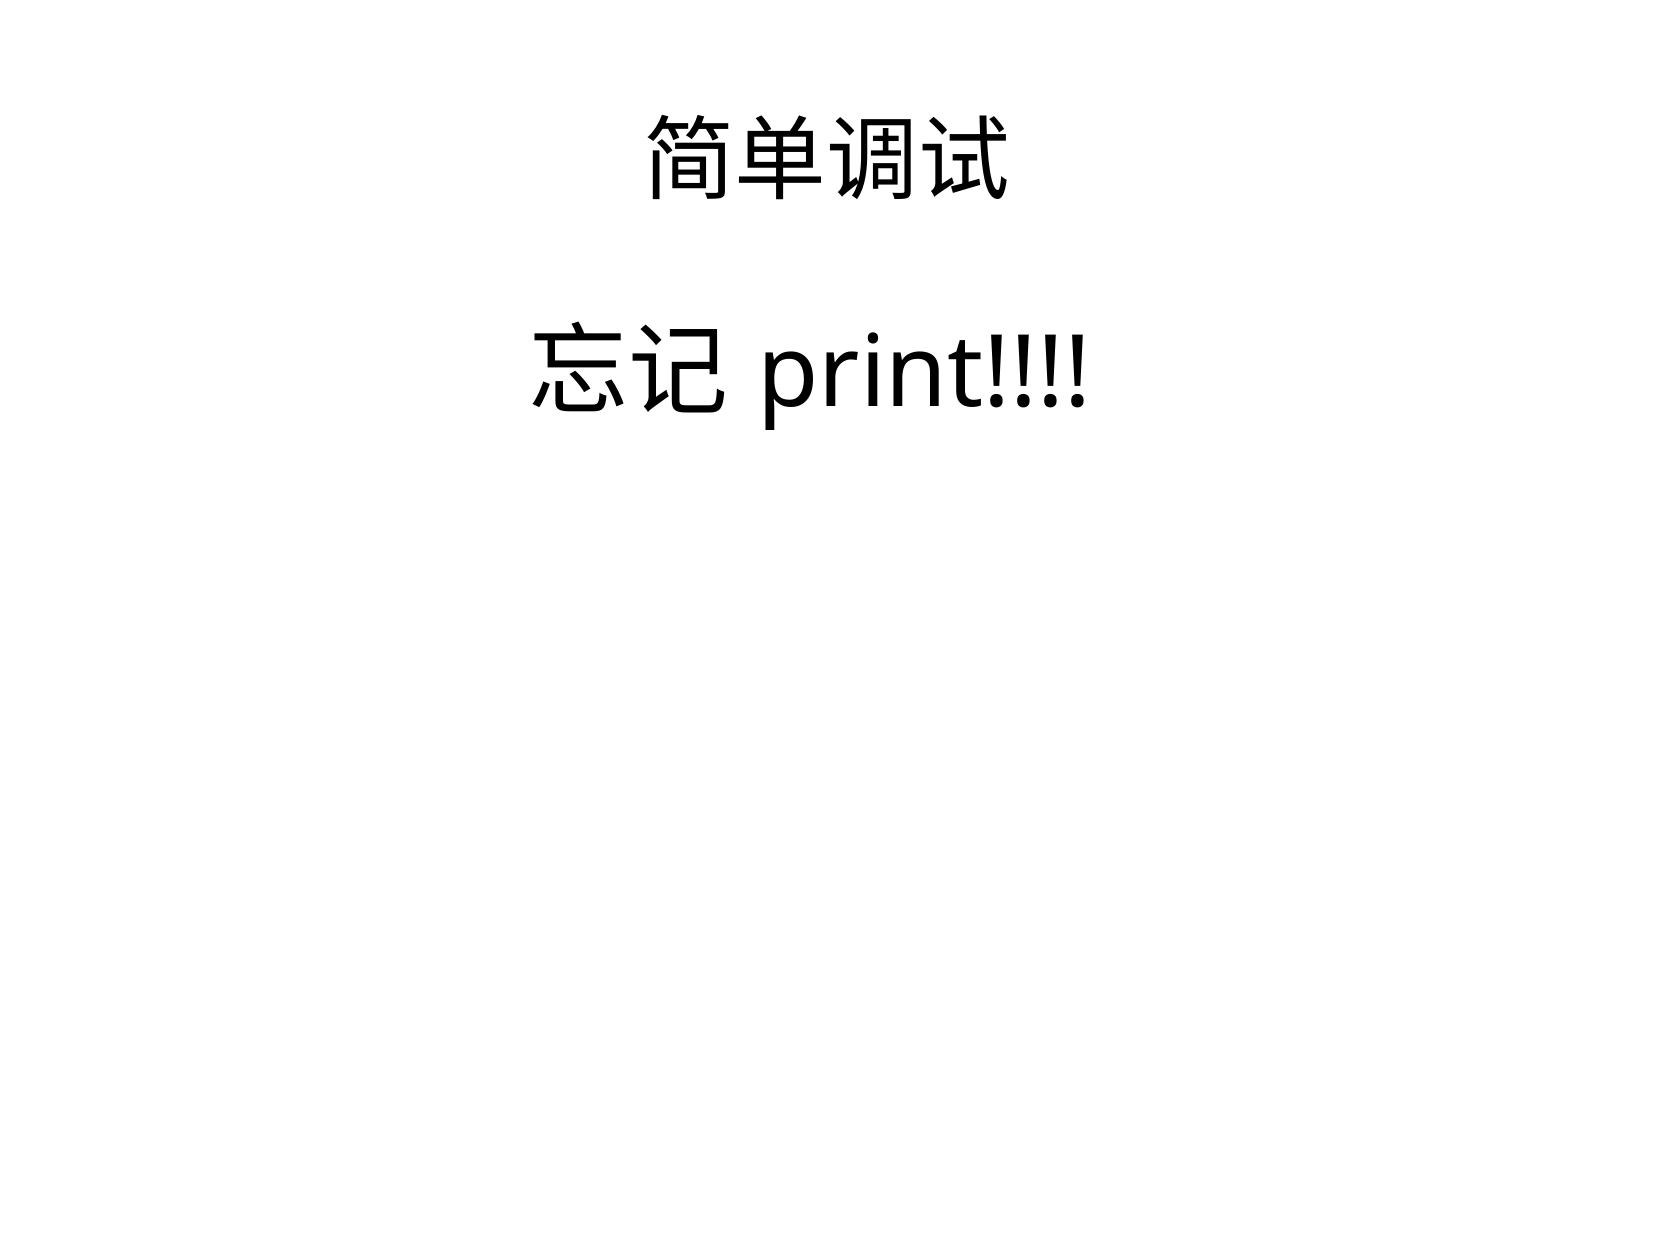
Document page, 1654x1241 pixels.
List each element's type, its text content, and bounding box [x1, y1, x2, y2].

title 简单调试 [82, 49, 1571, 257]
list 忘记print!!!! [82, 290, 1538, 1010]
